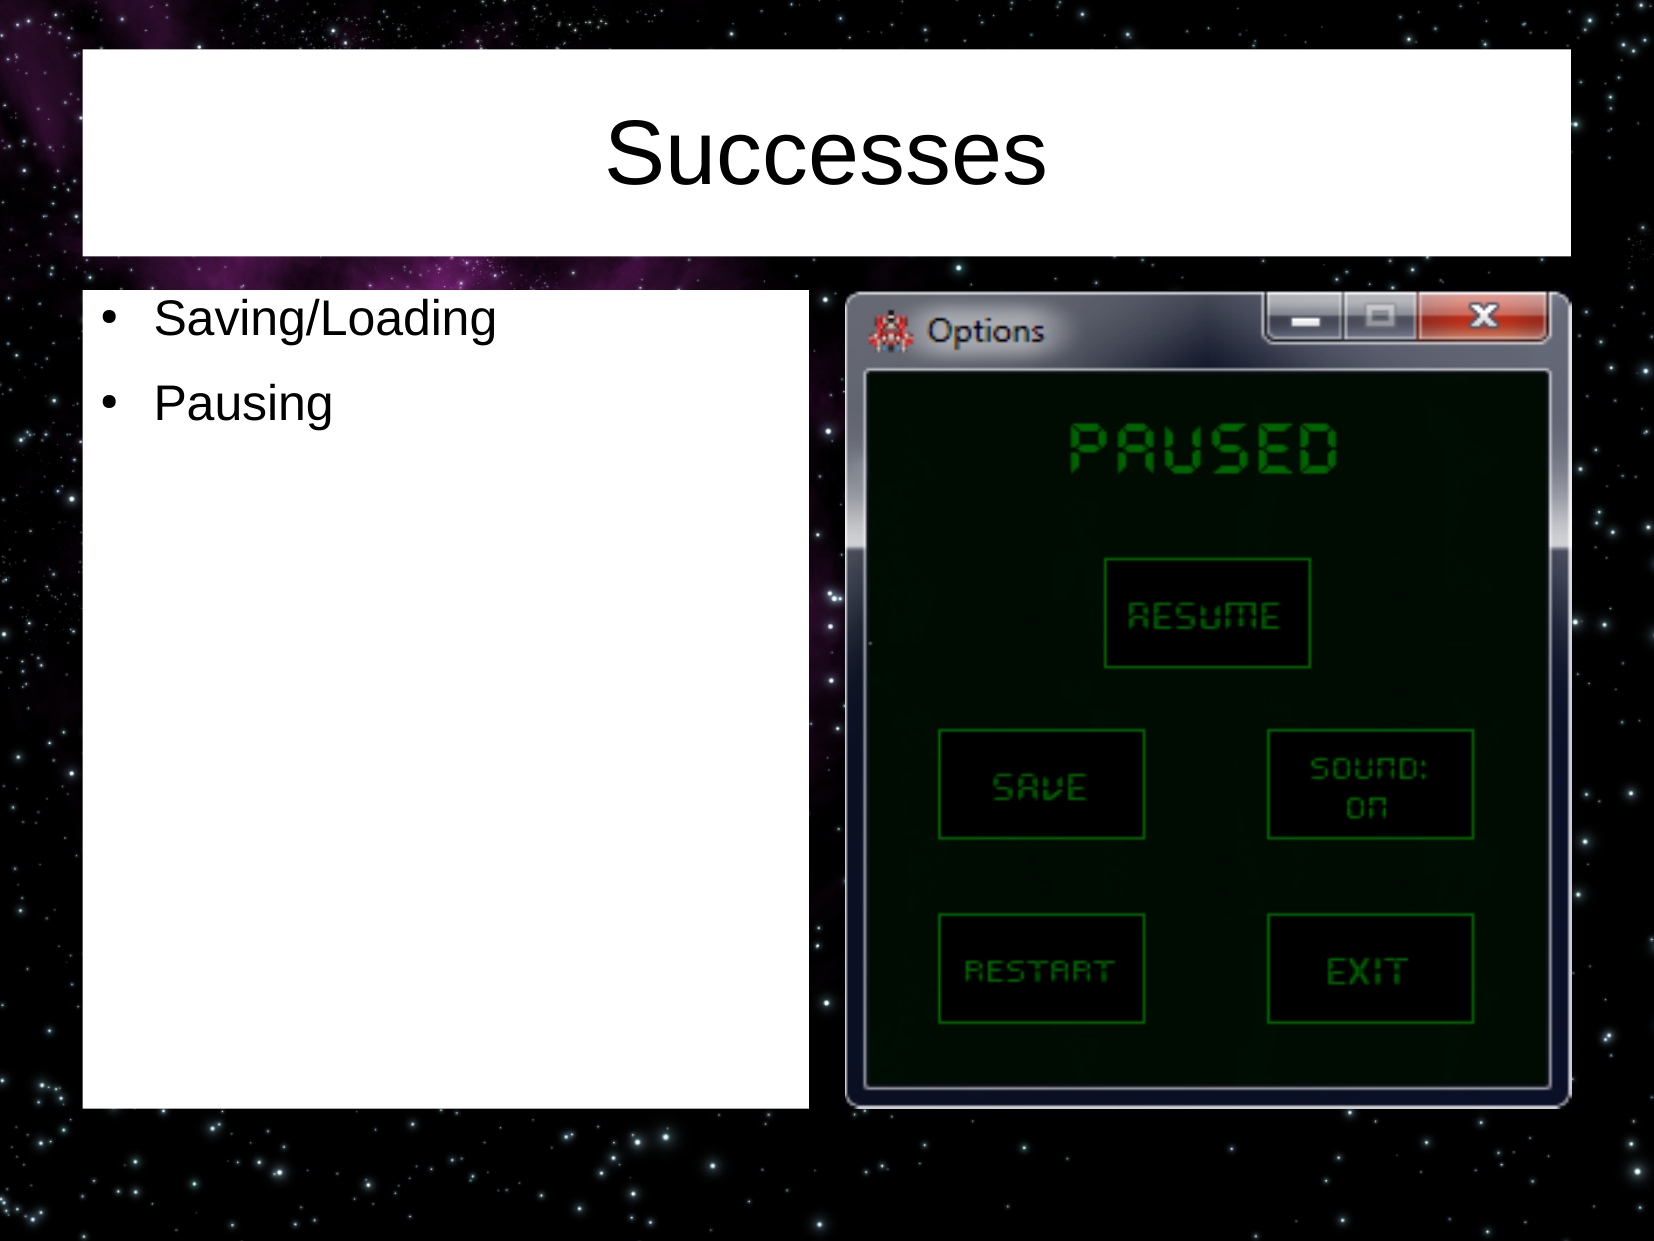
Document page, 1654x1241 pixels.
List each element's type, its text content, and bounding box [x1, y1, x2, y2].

list Saving/Loading Pausing [82, 290, 809, 1109]
picture [0, 0, 1654, 1241]
title Successes [82, 49, 1571, 257]
